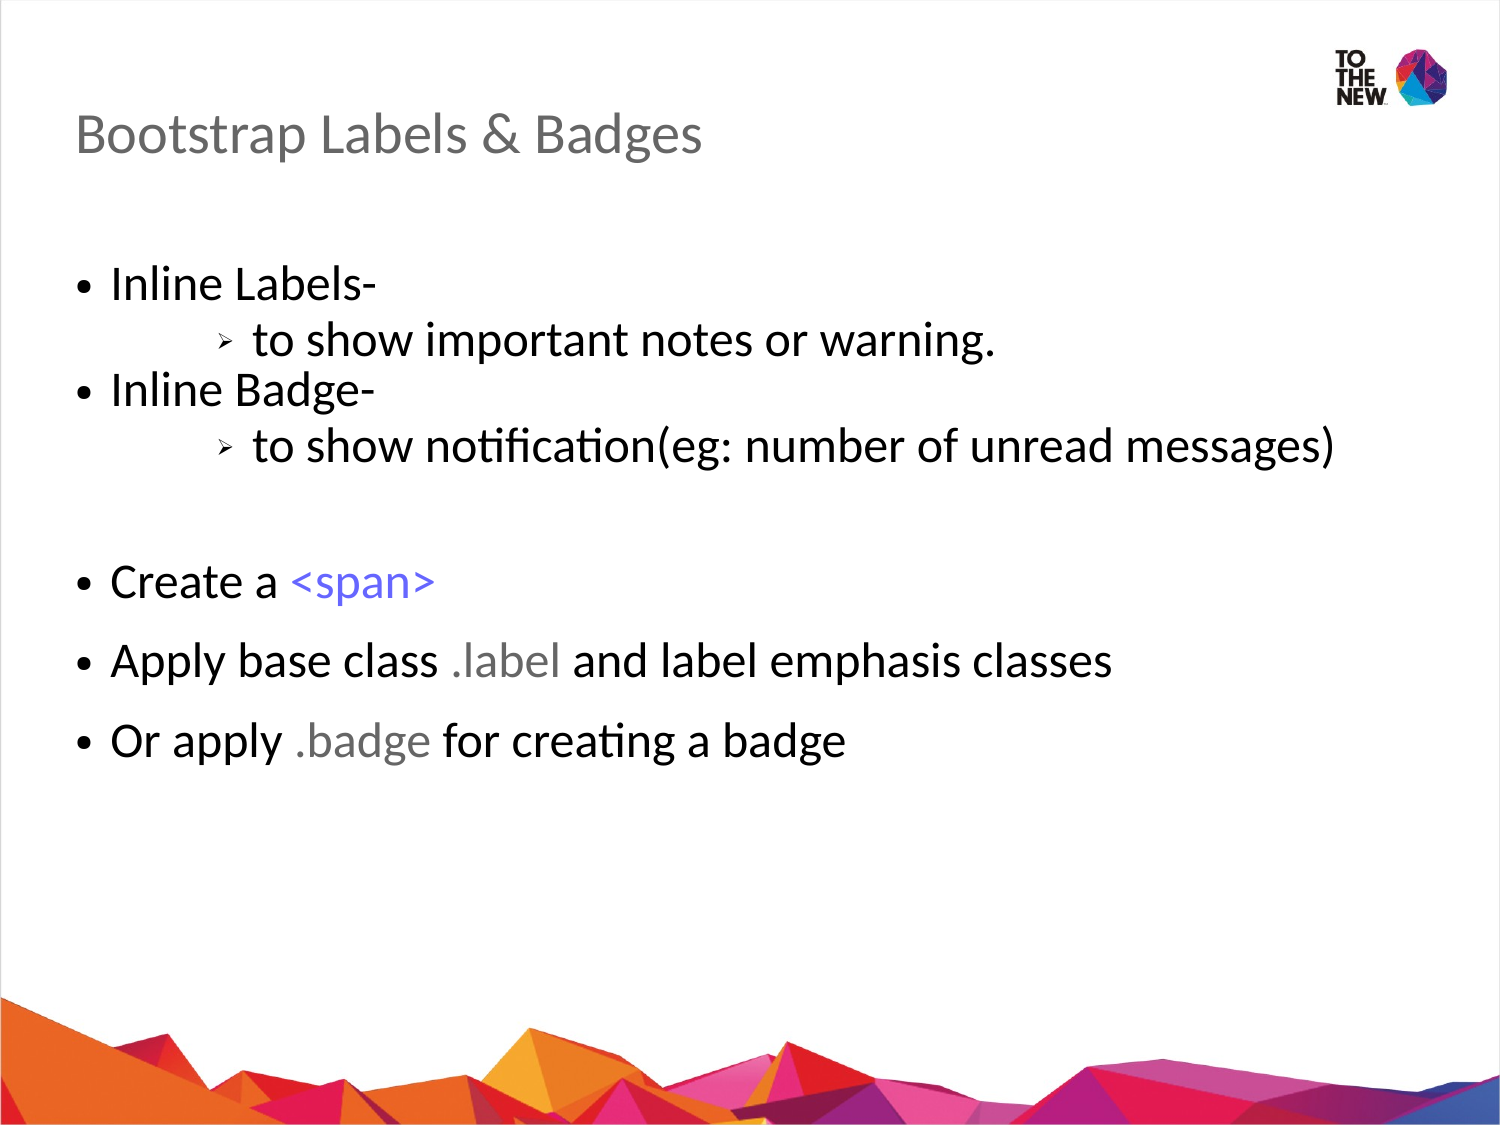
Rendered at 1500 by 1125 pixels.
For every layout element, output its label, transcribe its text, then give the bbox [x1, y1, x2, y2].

list Inline Labels- to show important notes or warning. Inline Badge- to show notification(eg: number of unread messages) Create a <span> Apply base class .label and label emphasis classes Or apply .badge for creating a badge [75, 263, 1425, 916]
picture [0, 0, 1500, 1125]
title Bootstrap Labels & Badges [75, 44, 1425, 233]
